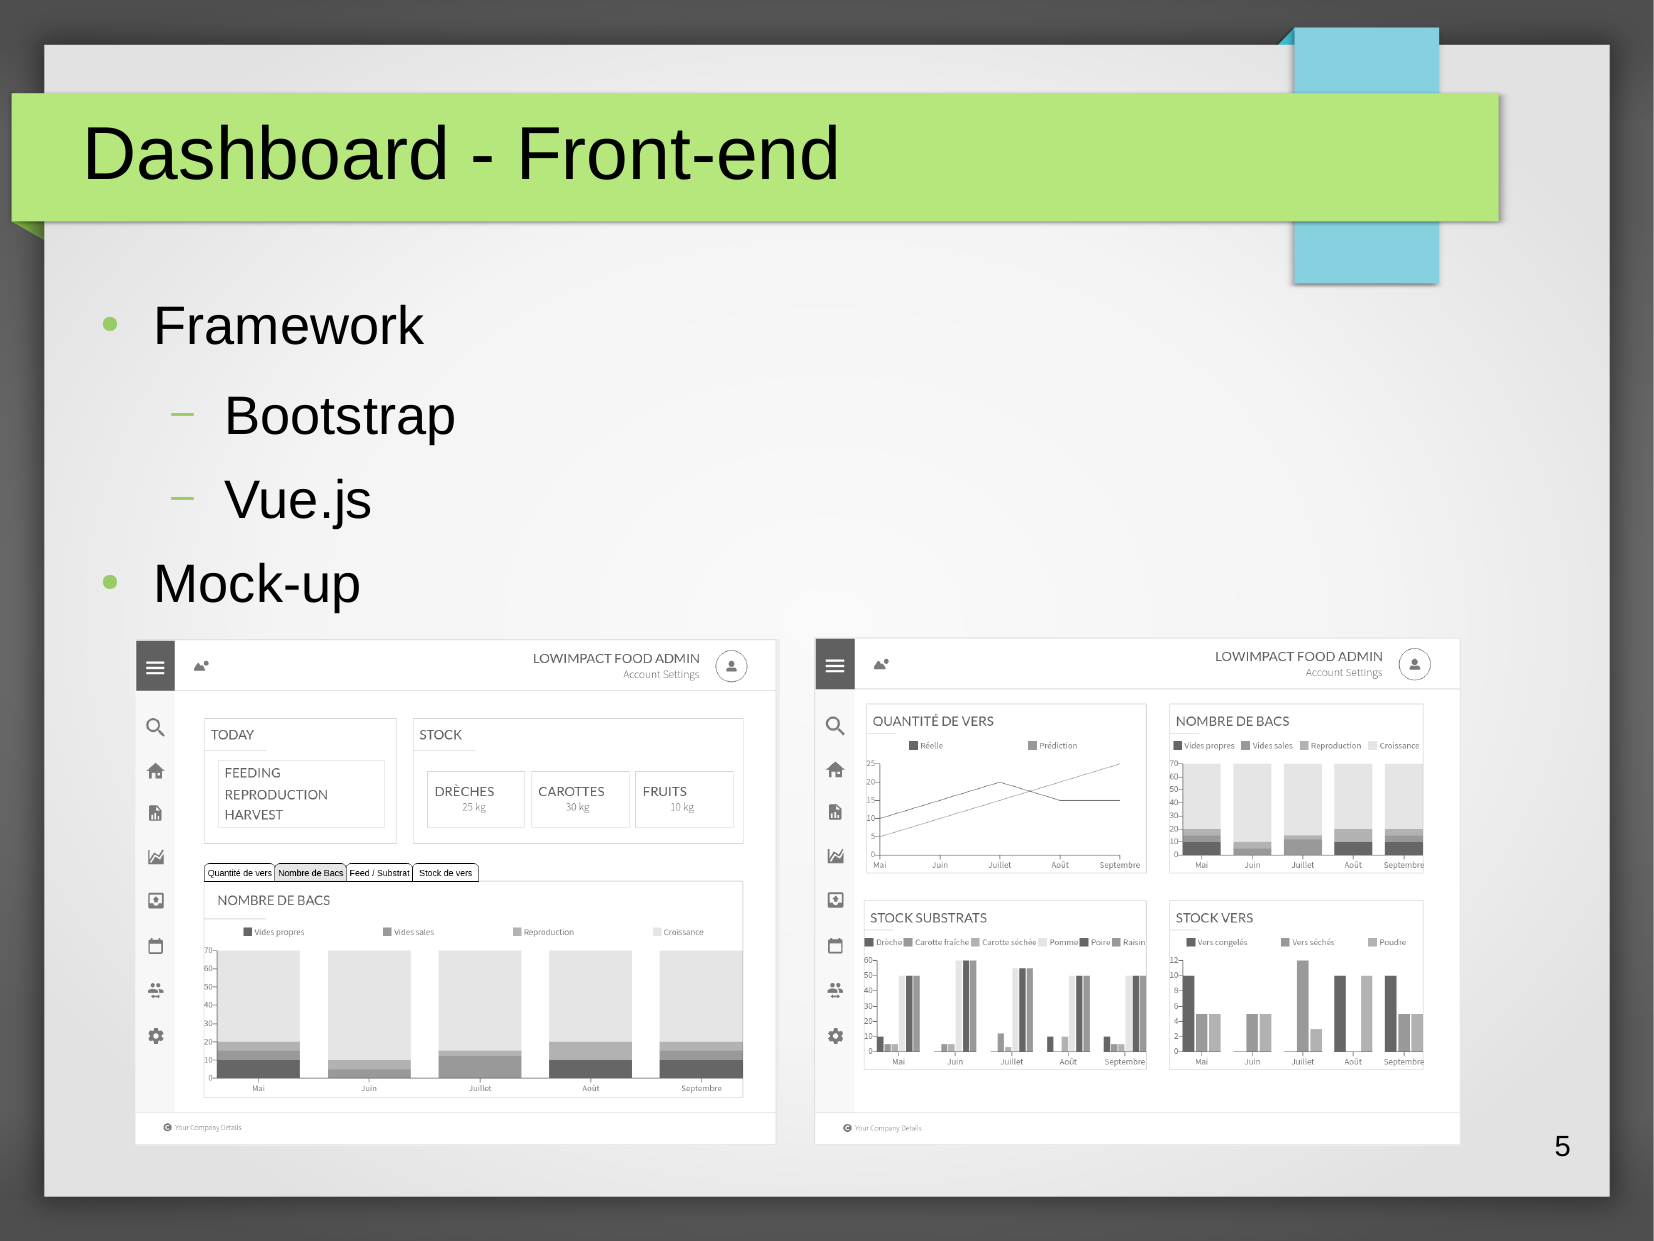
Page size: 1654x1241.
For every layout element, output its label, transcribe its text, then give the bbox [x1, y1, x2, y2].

picture [0, 0, 1654, 1241]
title Dashboard - Front-end [82, 94, 1264, 213]
list Framework Bootstrap Vue.js Mock-up [82, 295, 1571, 1015]
